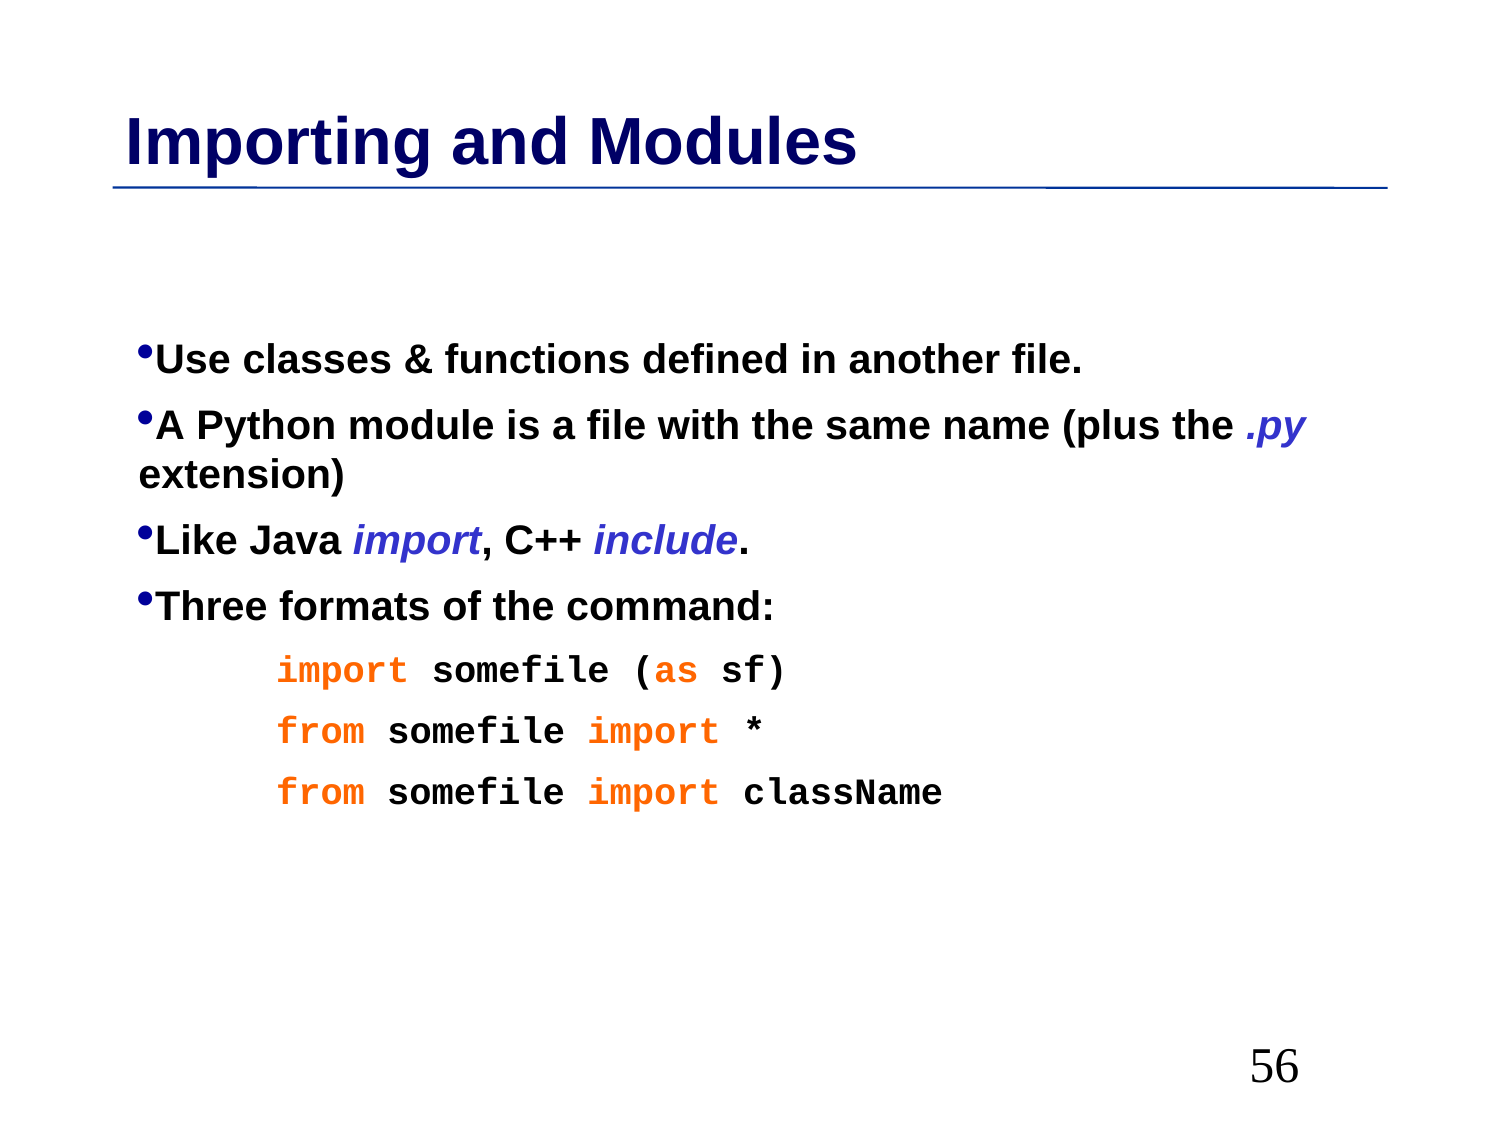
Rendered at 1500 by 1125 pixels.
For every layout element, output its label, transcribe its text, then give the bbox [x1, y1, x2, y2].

title Importing and Modules [112, 90, 1388, 185]
list Use classes & functions defined in another file. A Python module is a file with the same name (plus the .py extension) Like Java import, C++ include. Three formats of the command: import somefile (as sf) from somefile import * from somefile import className [124, 324, 1400, 824]
text_box <number> [1074, 994, 1387, 1125]
